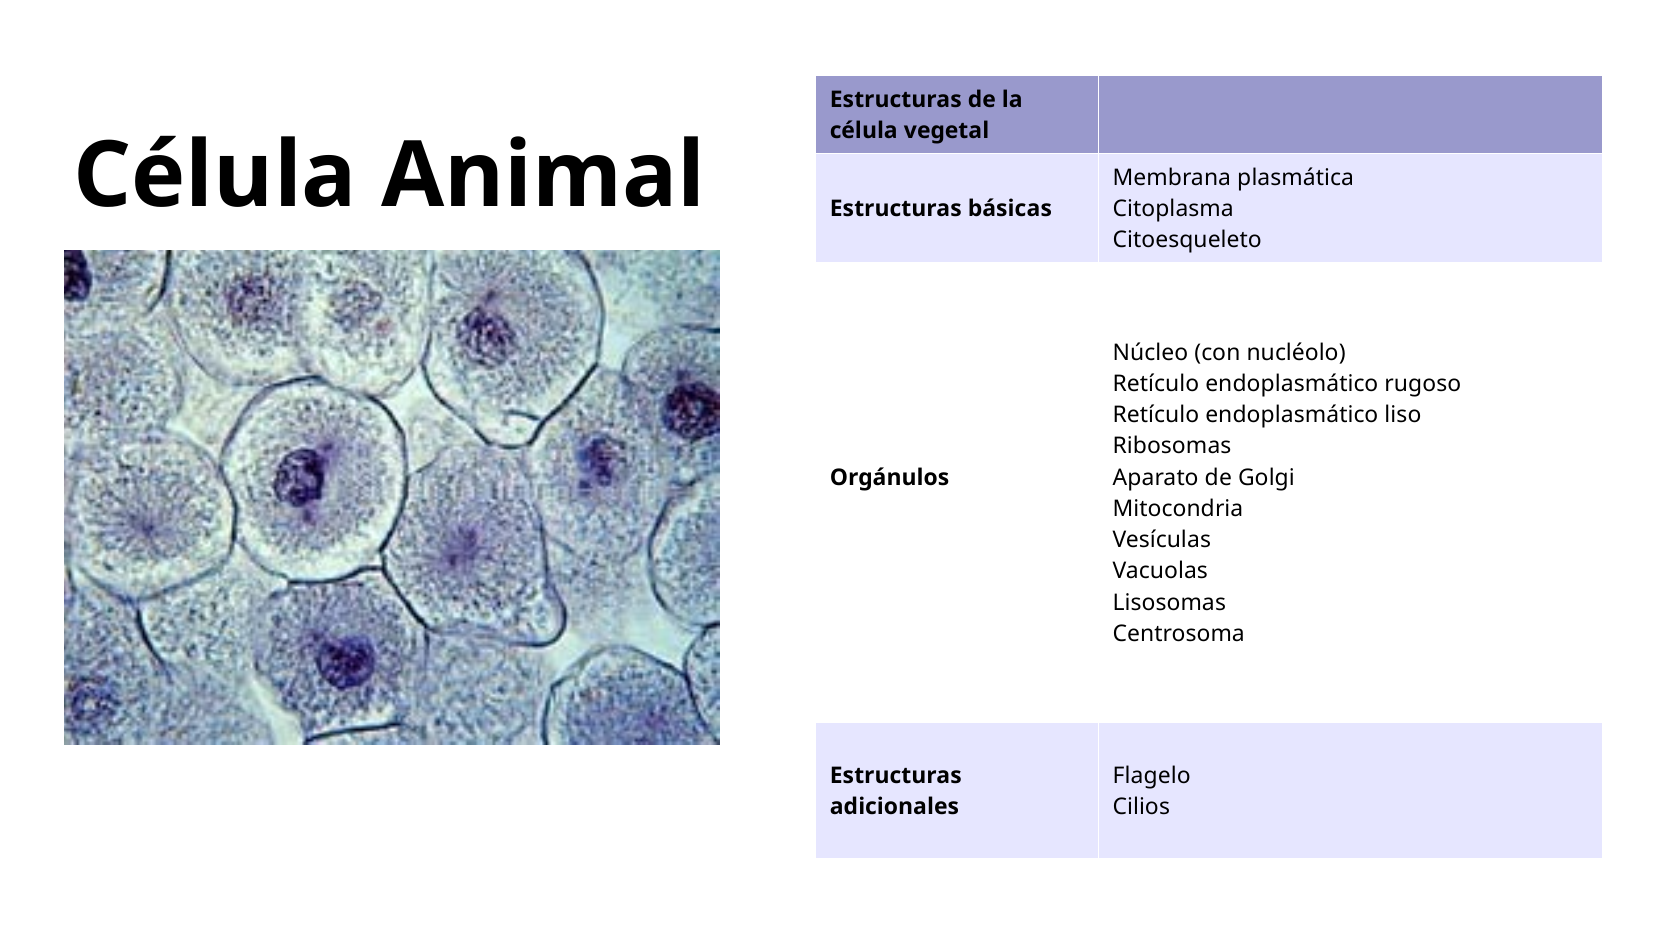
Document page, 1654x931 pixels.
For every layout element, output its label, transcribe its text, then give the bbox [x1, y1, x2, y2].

table_cell Estructuras adicionales [816, 723, 1098, 858]
table_cell Flagelo Cilios [1099, 723, 1602, 858]
table_cell Membrana plasmática Citoplasma Citoesqueleto [1099, 154, 1602, 262]
table_cell Orgánulos [816, 263, 1098, 722]
table_cell Núcleo (con nucléolo) Retículo endoplasmático rugoso Retículo endoplasmático liso Ribosomas Aparato de Golgi Mitocondria Vesículas Vacuolas Lisosomas Centrosoma [1099, 263, 1602, 722]
table_cell Estructuras básicas [816, 154, 1098, 262]
picture [64, 250, 720, 745]
title Célula Animal [65, 106, 715, 237]
table_header Estructuras de la célula vegetal [816, 76, 1098, 153]
table_header [1099, 76, 1602, 153]
